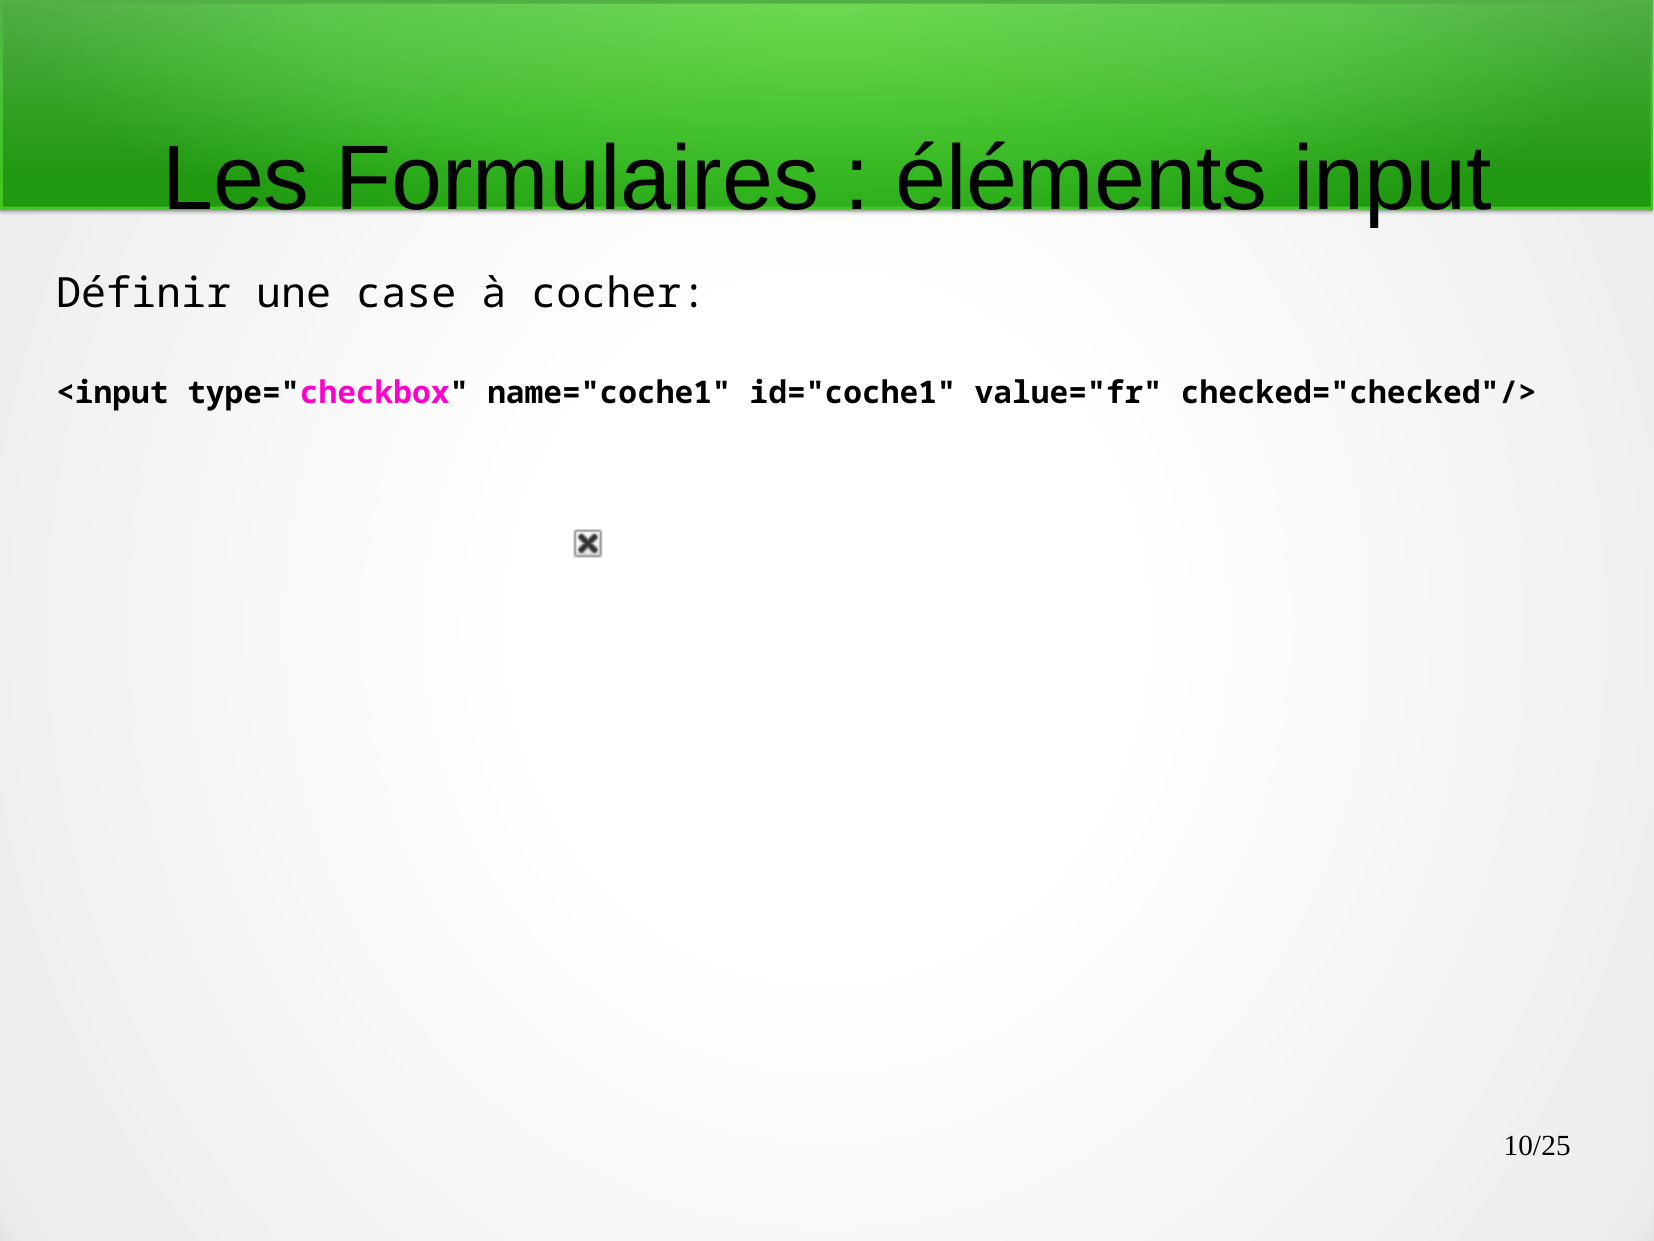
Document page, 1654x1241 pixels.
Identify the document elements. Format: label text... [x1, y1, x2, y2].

title Les Formulaires : éléments input [121, 77, 1534, 265]
picture [566, 526, 611, 562]
text_box Définir une case à cocher: <input type="checkbox" name="coche1" id="coche1" value="fr" checked="checked"/> [55, 265, 1624, 1188]
